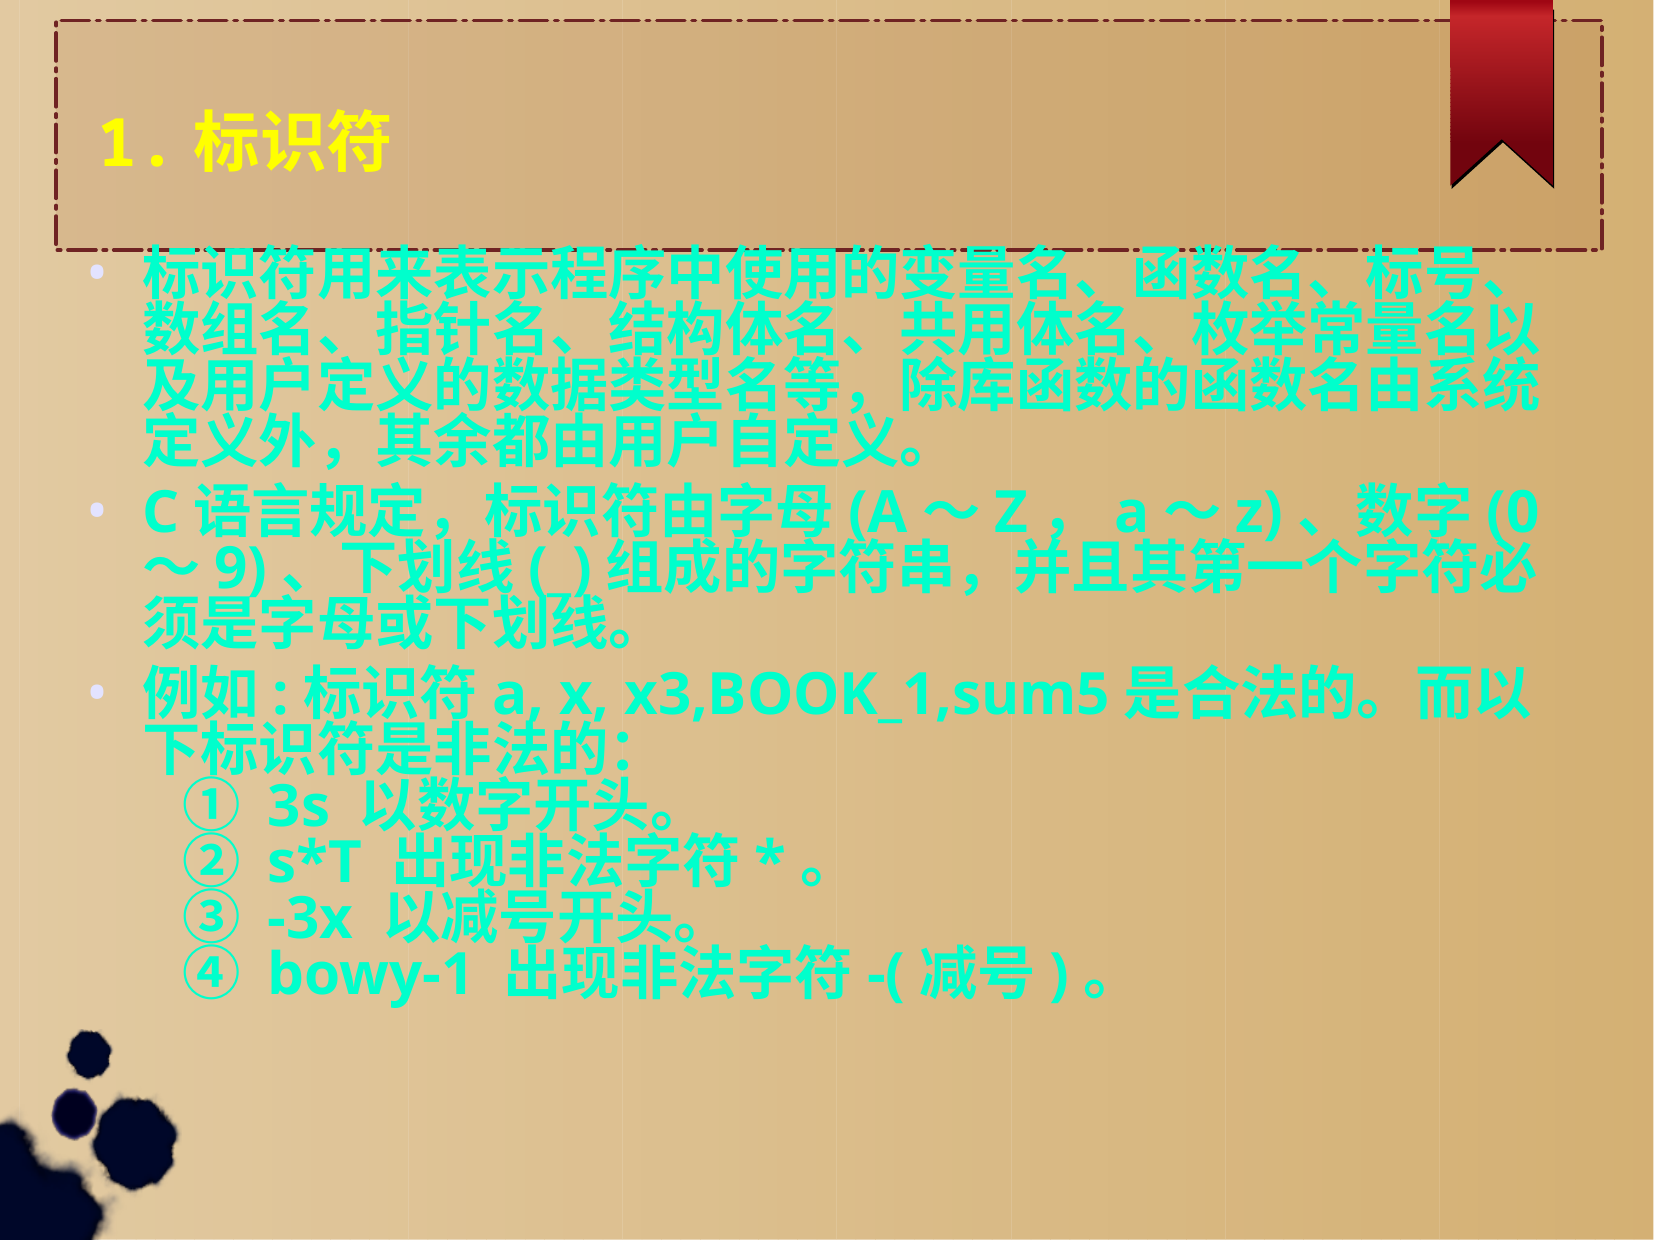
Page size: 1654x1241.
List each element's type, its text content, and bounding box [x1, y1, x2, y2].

title 1.标识符 [82, 41, 1571, 248]
list 标识符用来表示程序中使用的变量名、函数名、标号、数组名、指针名、结构体名、共用体名、枚举常量名以及用户定义的数据类型名等，除库函数的函数名由系统定义外，其余都由用户自定义。 C语言规定，标识符由字母(A～Z，a～z)、数字(0～9)、下划线(_)组成的字符串，并且其第一个字符必须是字母或下划线。 例如:标识符a, x, x3,BOOK_1,sum5是合法的。而以下标识符是非法的： ① 3s 以数字开头。 ② s*T 出现非法字符*。 ③ -3x 以减号开头。 ④ bowy-1 出现非法字符-(减号)。 [71, 242, 1560, 1194]
